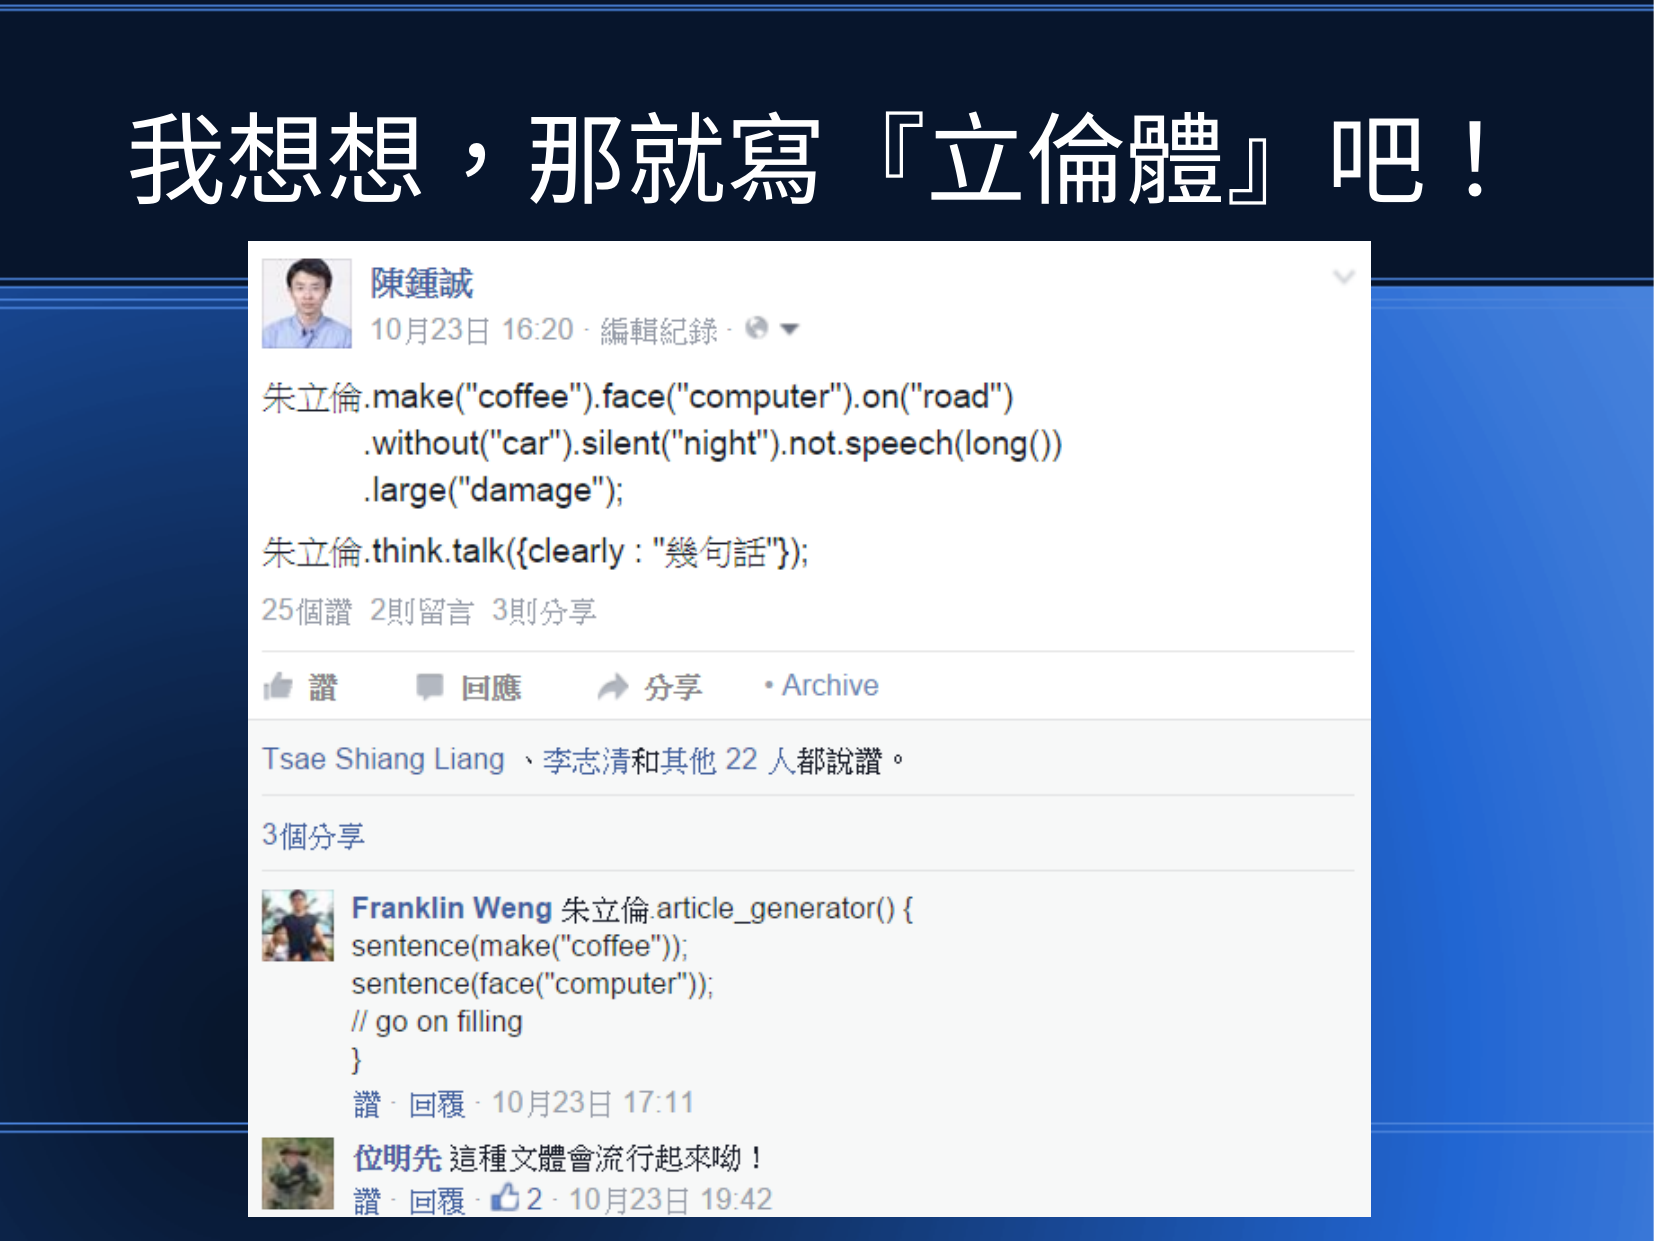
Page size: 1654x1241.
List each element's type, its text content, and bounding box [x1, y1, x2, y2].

picture [0, 0, 1654, 1241]
title 我想想，那就寫『立倫體』吧！ [82, 49, 1571, 257]
